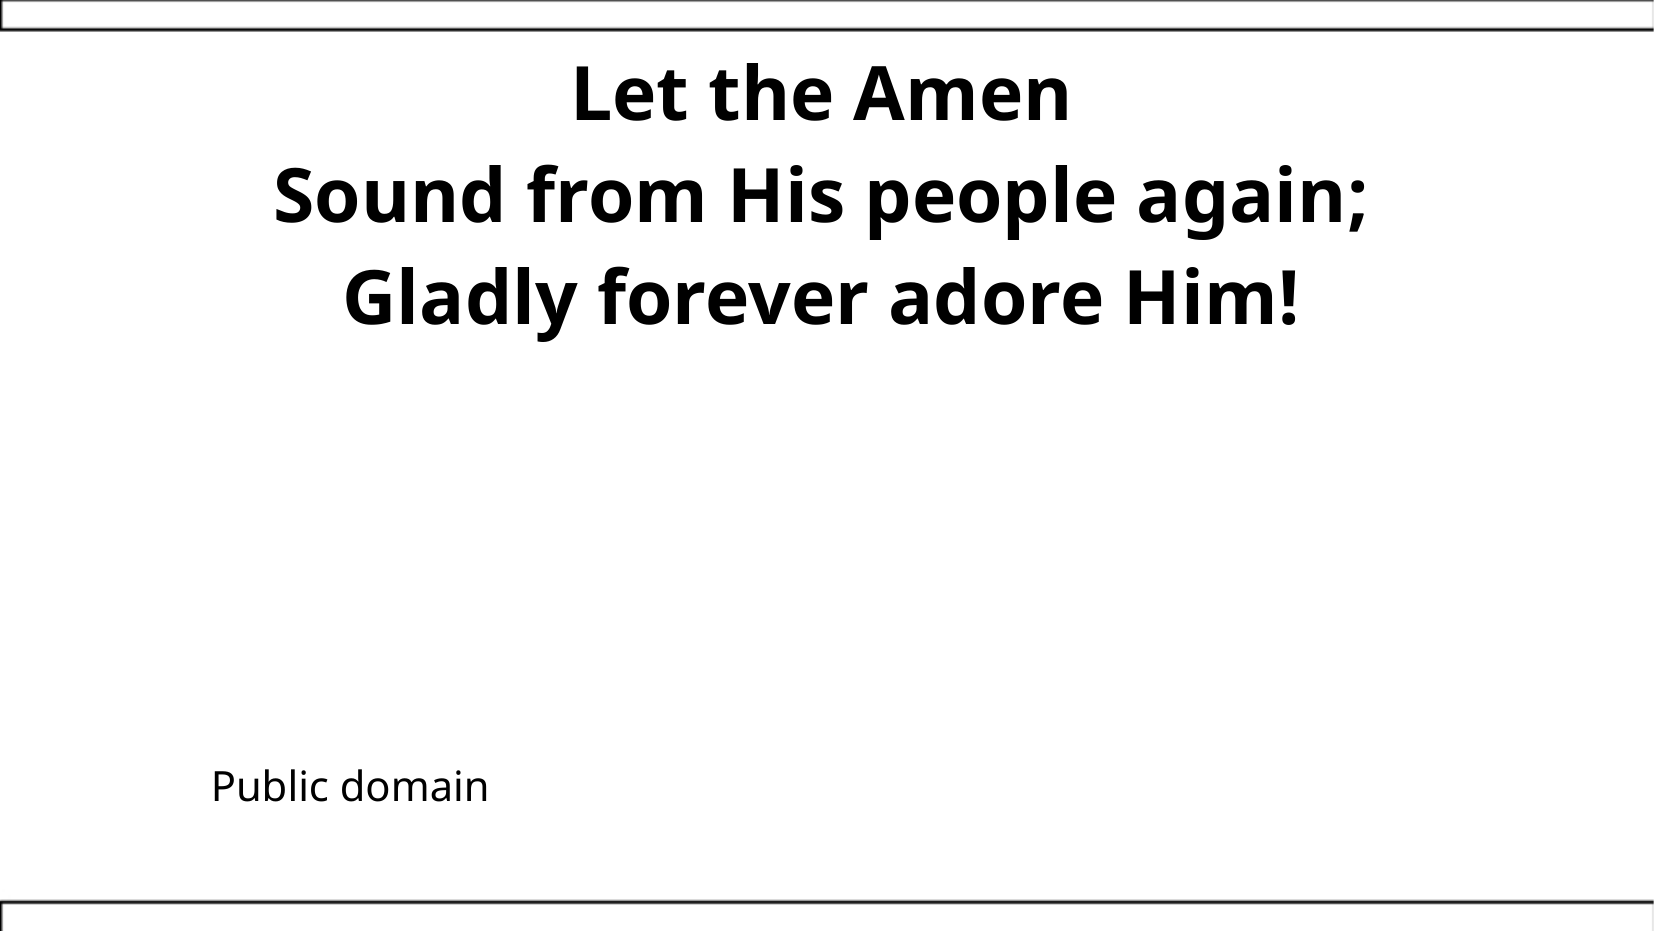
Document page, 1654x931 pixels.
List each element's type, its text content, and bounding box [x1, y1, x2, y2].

text_box Let the Amen Sound from His people again; Gladly forever adore Him! Public domain [88, 32, 1555, 802]
picture [0, 0, 1654, 931]
